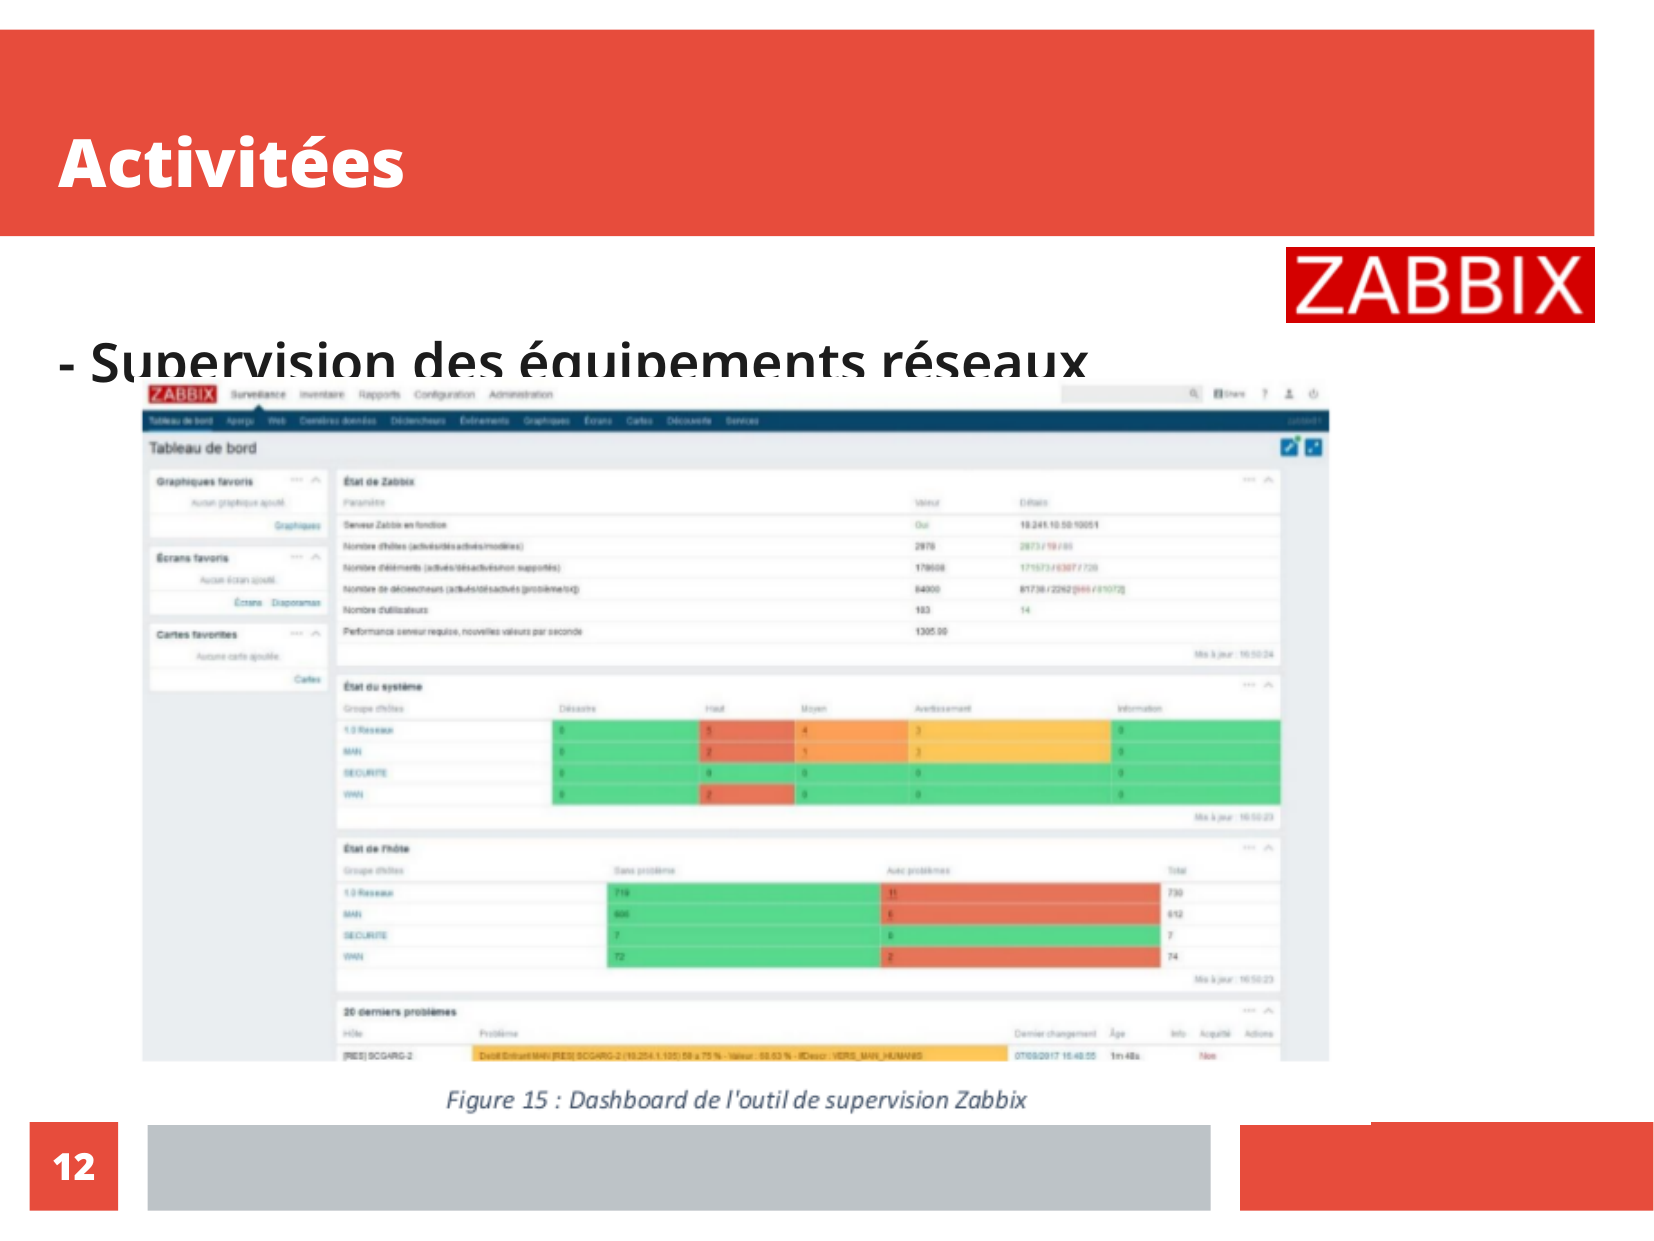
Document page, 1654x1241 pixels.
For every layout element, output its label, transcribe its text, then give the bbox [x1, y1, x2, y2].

picture [134, 377, 1371, 1125]
picture [1286, 247, 1595, 323]
list - Supervision des équipements réseaux [59, 324, 1565, 1093]
title Activitées [59, 59, 1595, 207]
